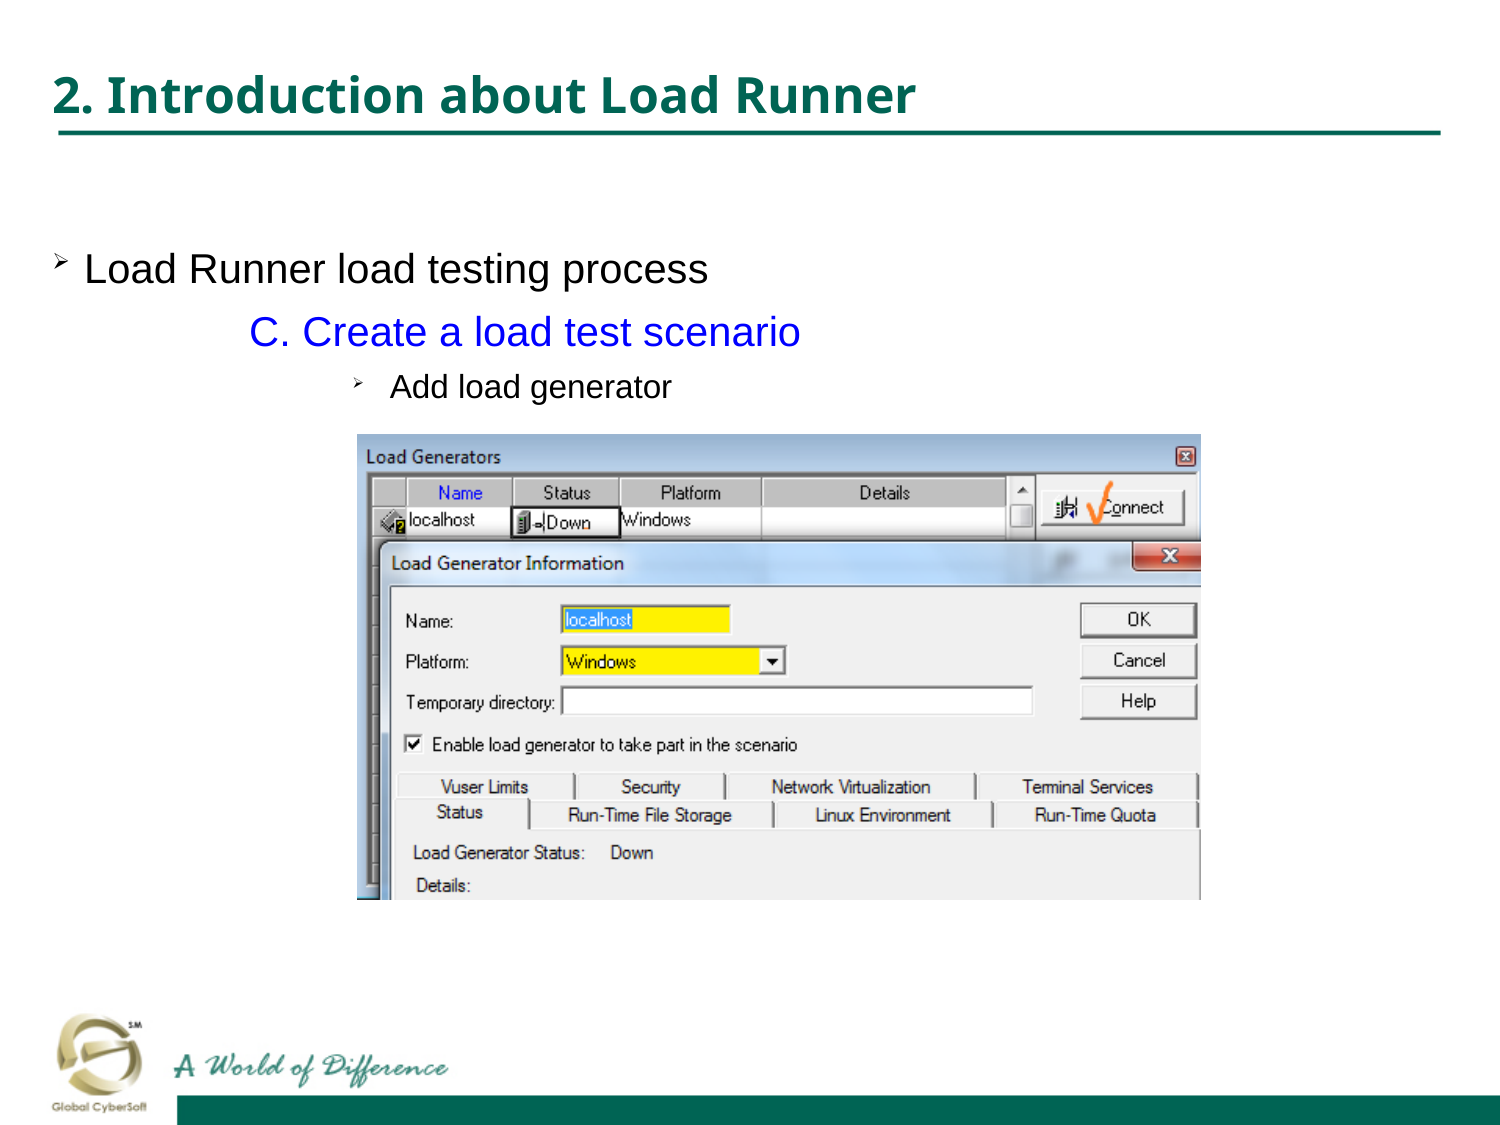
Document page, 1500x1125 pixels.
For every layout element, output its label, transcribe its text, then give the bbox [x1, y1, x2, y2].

list Load Runner load testing process C. Create a load test scenario Add load generator [37, 155, 1463, 1006]
picture [357, 434, 1201, 901]
title 2. Introduction about Load Runner [37, 0, 1463, 155]
picture [0, 0, 1500, 1125]
